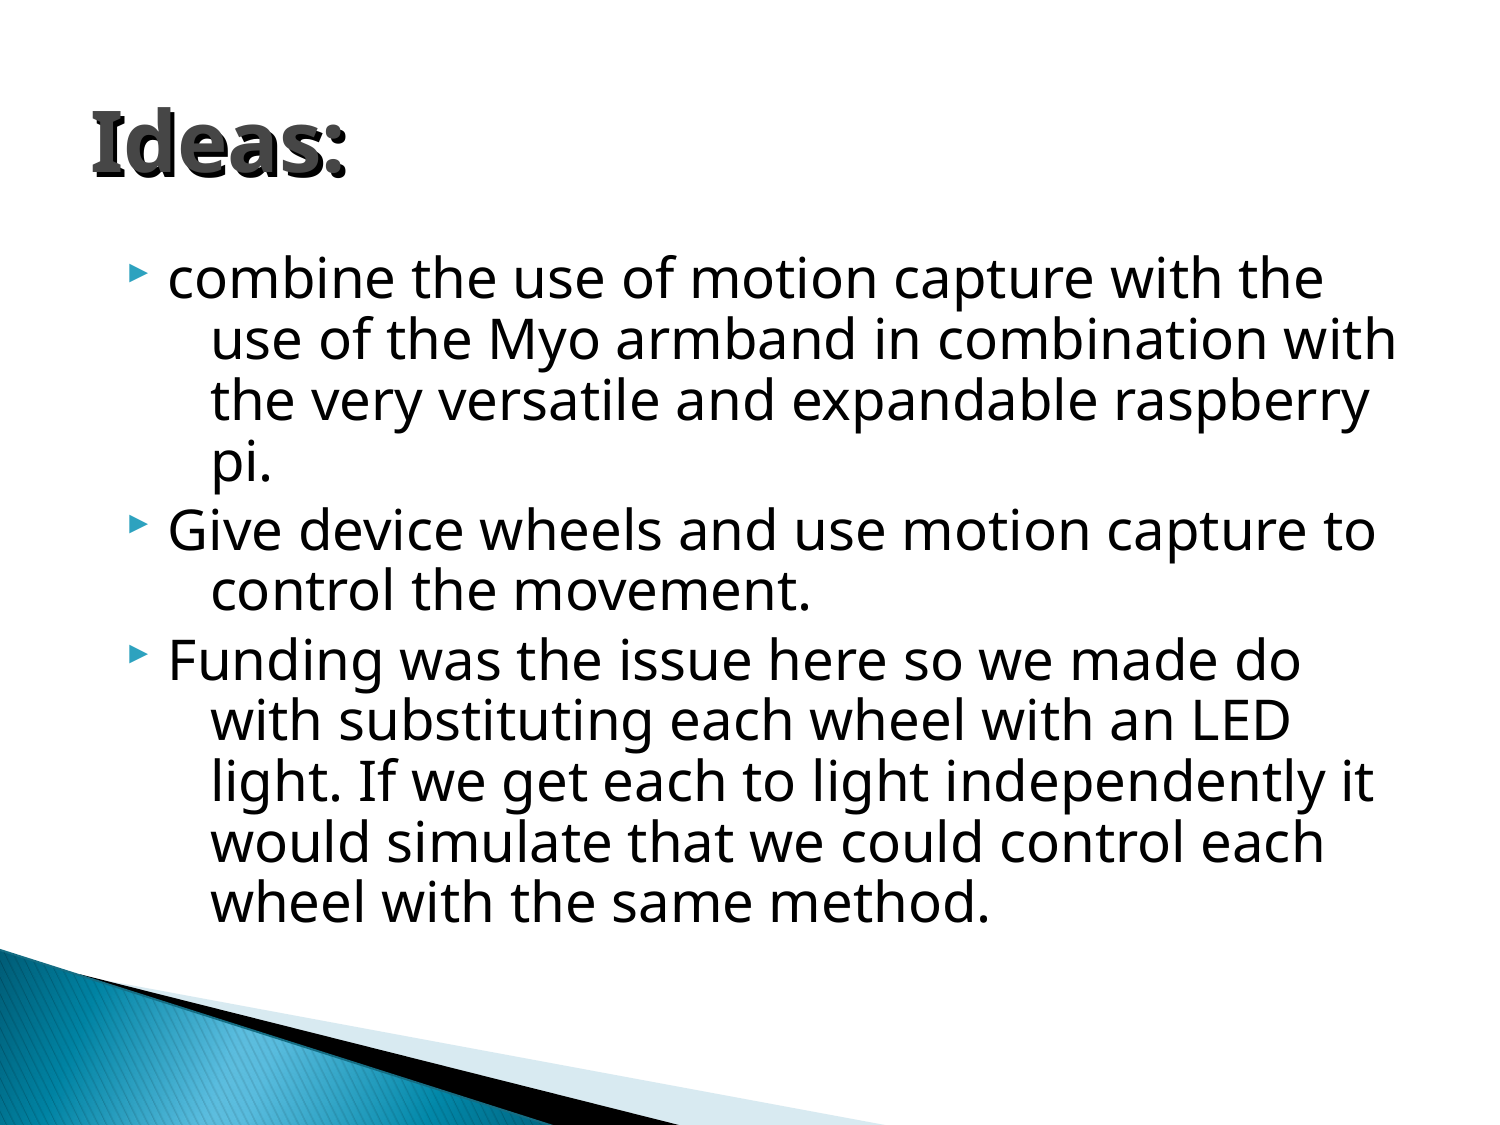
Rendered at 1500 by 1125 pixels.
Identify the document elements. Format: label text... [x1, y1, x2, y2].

title Ideas: [75, 45, 1426, 233]
list combine the use of motion capture with the use of the Myo armband in combination with the very versatile and expandable raspberry pi. Give device wheels and use motion capture to control the movement. Funding was the issue here so we made do with substituting each wheel with an LED light. If we get each to light independently it would simulate that we could control each wheel with the same method. [75, 243, 1426, 986]
